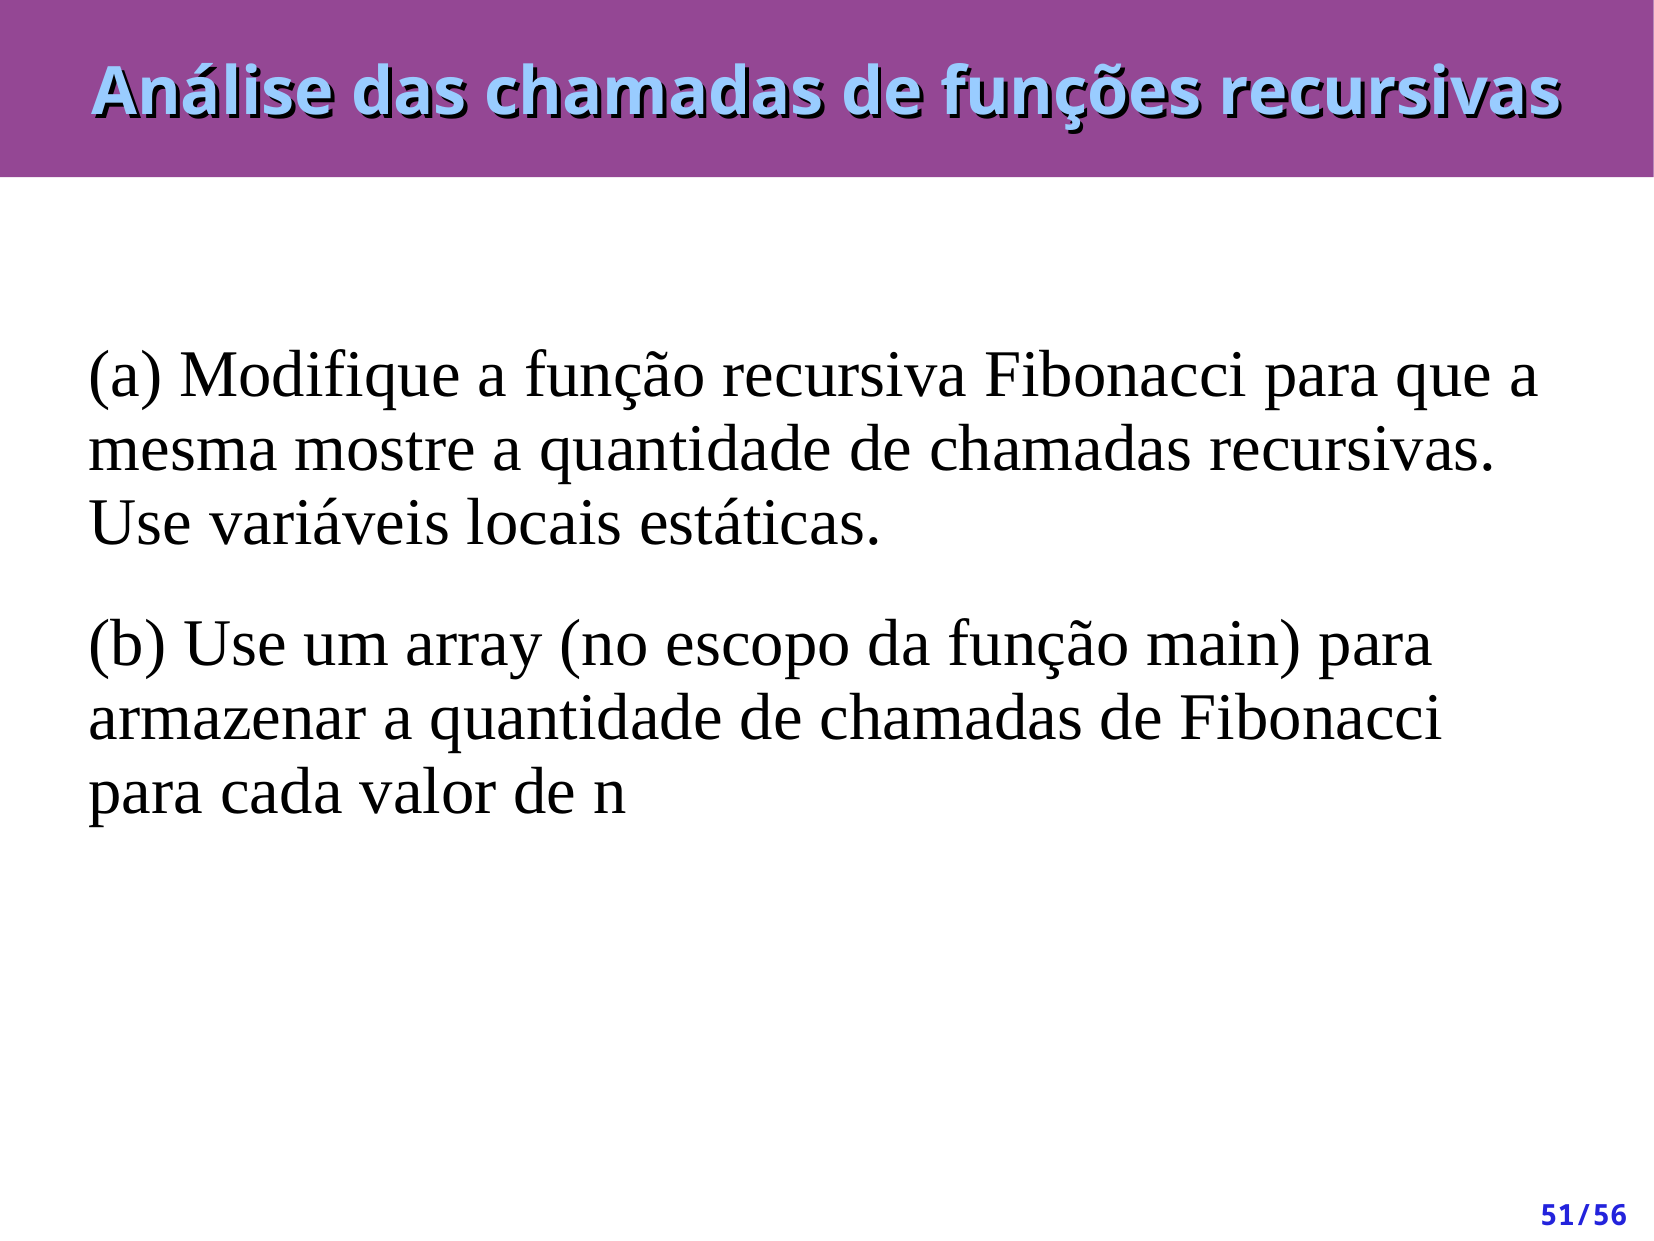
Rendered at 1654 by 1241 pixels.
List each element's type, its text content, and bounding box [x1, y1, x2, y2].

list (a) Modifique a função recursiva Fibonacci para que a mesma mostre a quantidade de chamadas recursivas. Use variáveis locais estáticas. (b) Use um array (no escopo da função main) para armazenar a quantidade de chamadas de Fibonacci para cada valor de n [88, 336, 1577, 829]
title Análise das chamadas de funções recursivas [0, 0, 1654, 178]
